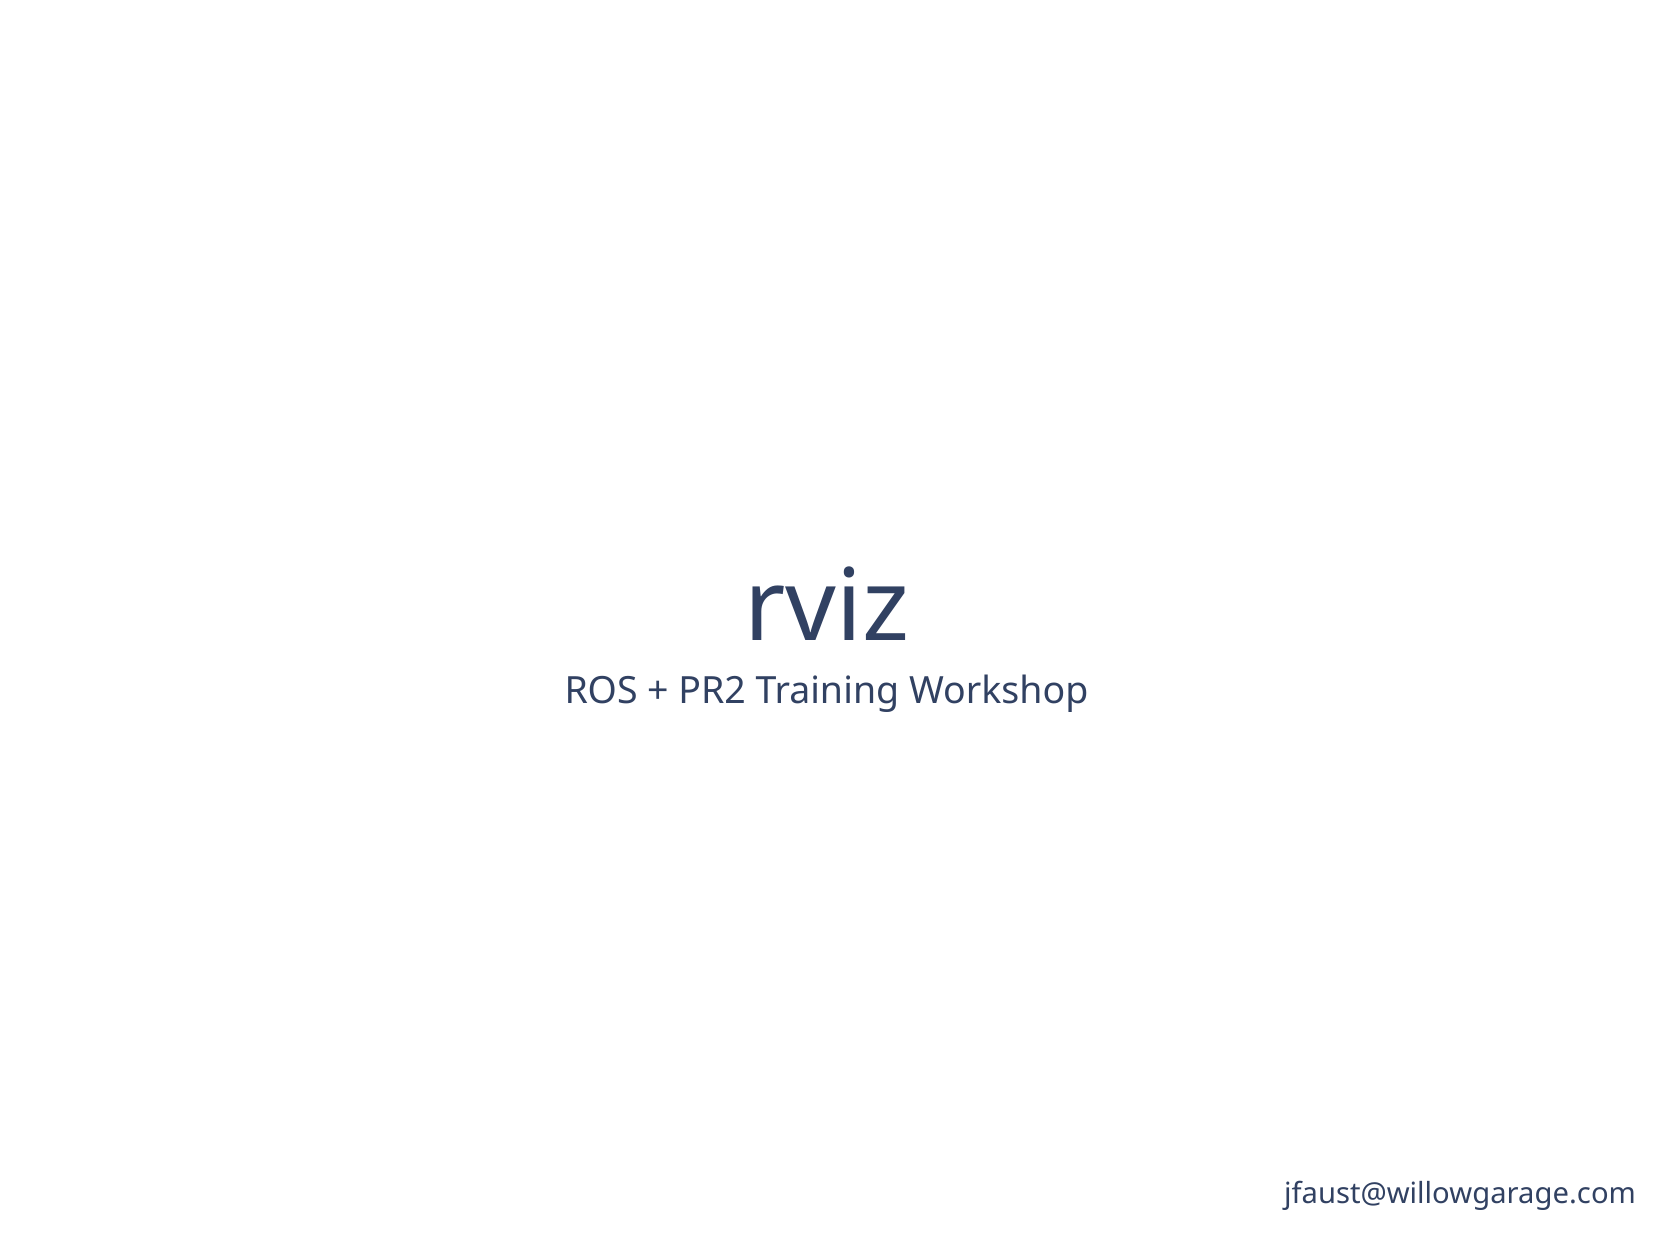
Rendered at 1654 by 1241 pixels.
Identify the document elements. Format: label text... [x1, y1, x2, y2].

text_box Josh Faust jfaust@willowgarage.com [1275, 1125, 1645, 1205]
text_box rviz [0, 526, 1654, 652]
text_box ROS + PR2 Training Workshop [0, 656, 1654, 713]
